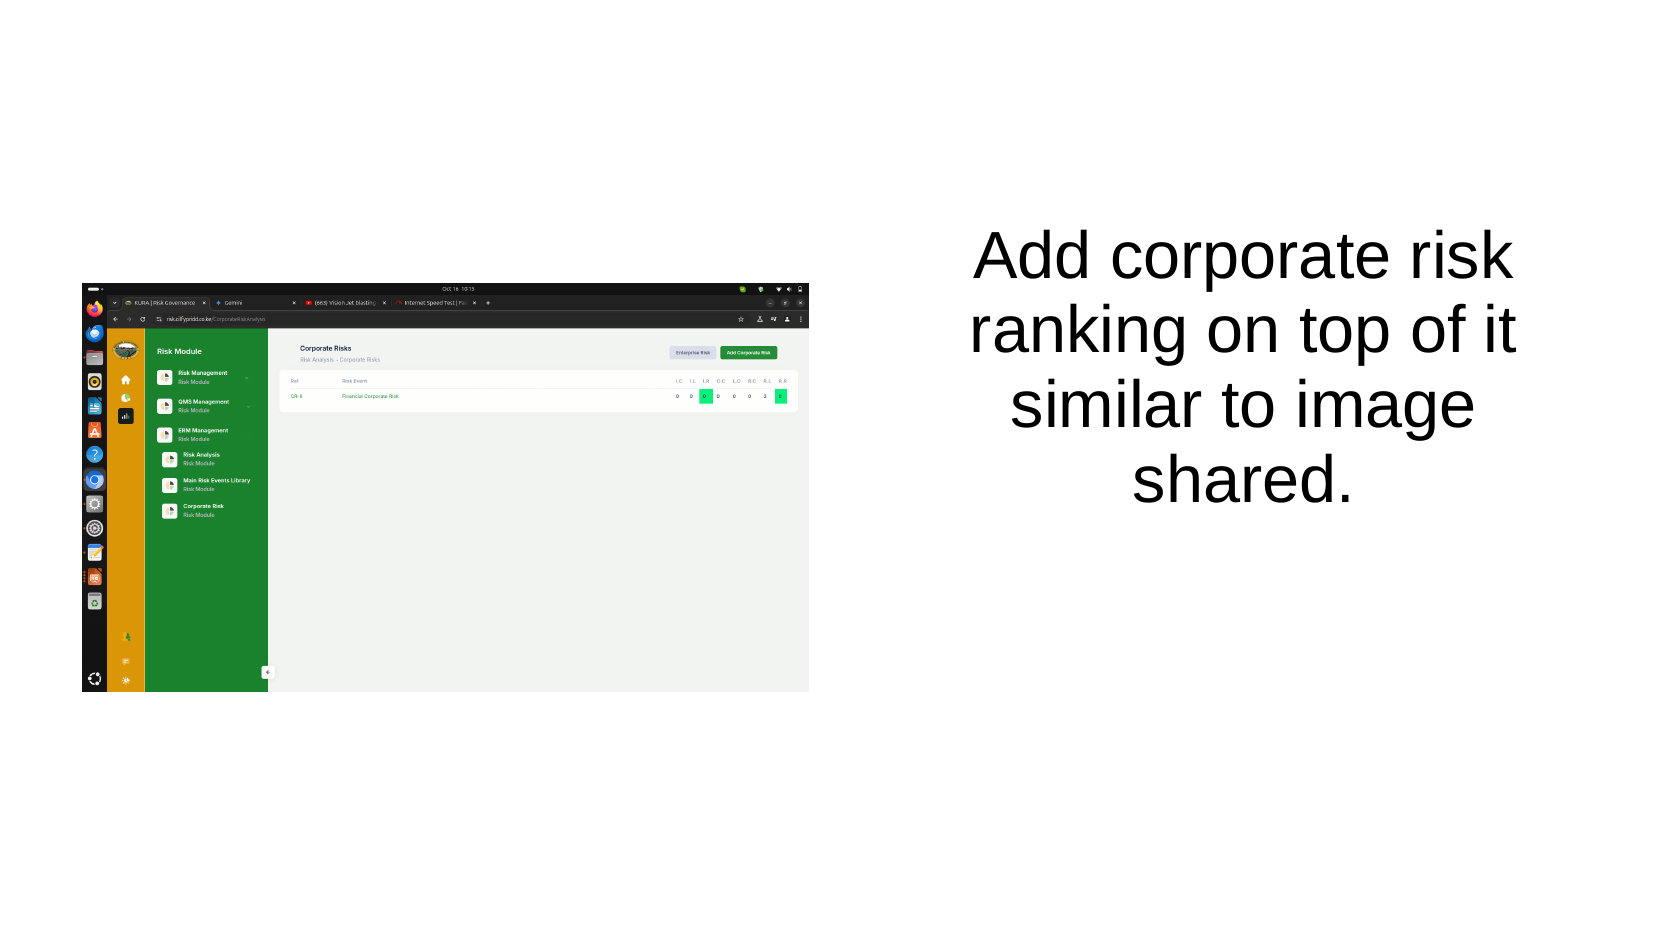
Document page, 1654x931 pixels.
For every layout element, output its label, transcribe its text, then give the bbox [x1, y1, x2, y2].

picture [82, 283, 809, 692]
list Add corporate risk ranking on top of it similar to image shared. [845, 217, 1572, 758]
